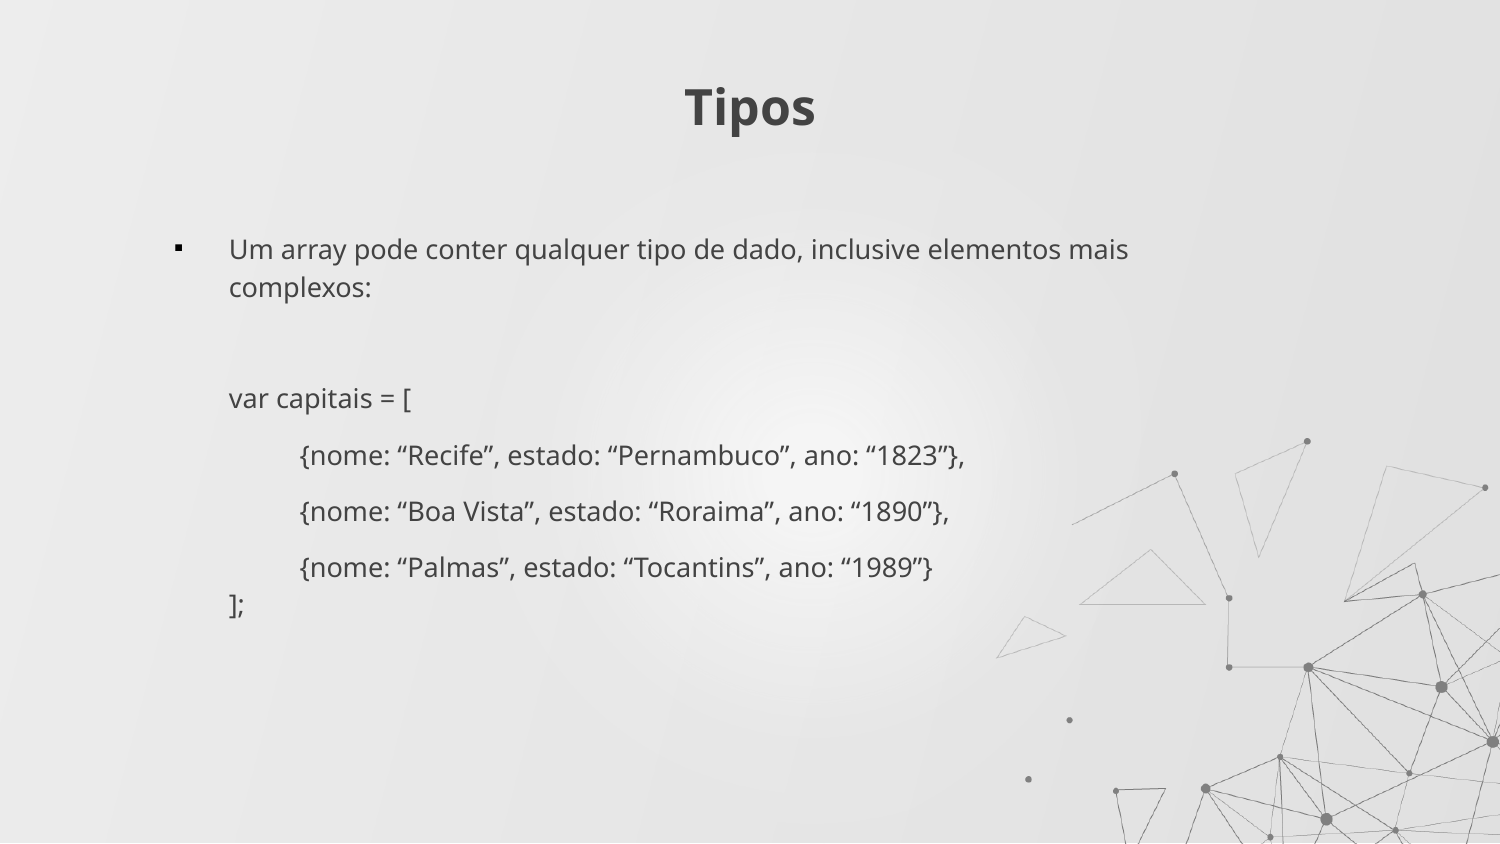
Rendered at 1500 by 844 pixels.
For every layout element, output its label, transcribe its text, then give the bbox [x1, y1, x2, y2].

title Tipos [60, 60, 1441, 216]
picture [0, 0, 1500, 844]
list Um array pode conter qualquer tipo de dado, inclusive elementos mais complexos: var capitais = [ {nome: “Recife”, estado: “Pernambuco”, ano: “1823”}, {nome: “Boa Vista”, estado: “Roraima”, ano: “1890”}, {nome: “Palmas”, estado: “Tocantins”, ano: “1989”} ]; [142, 216, 1278, 455]
